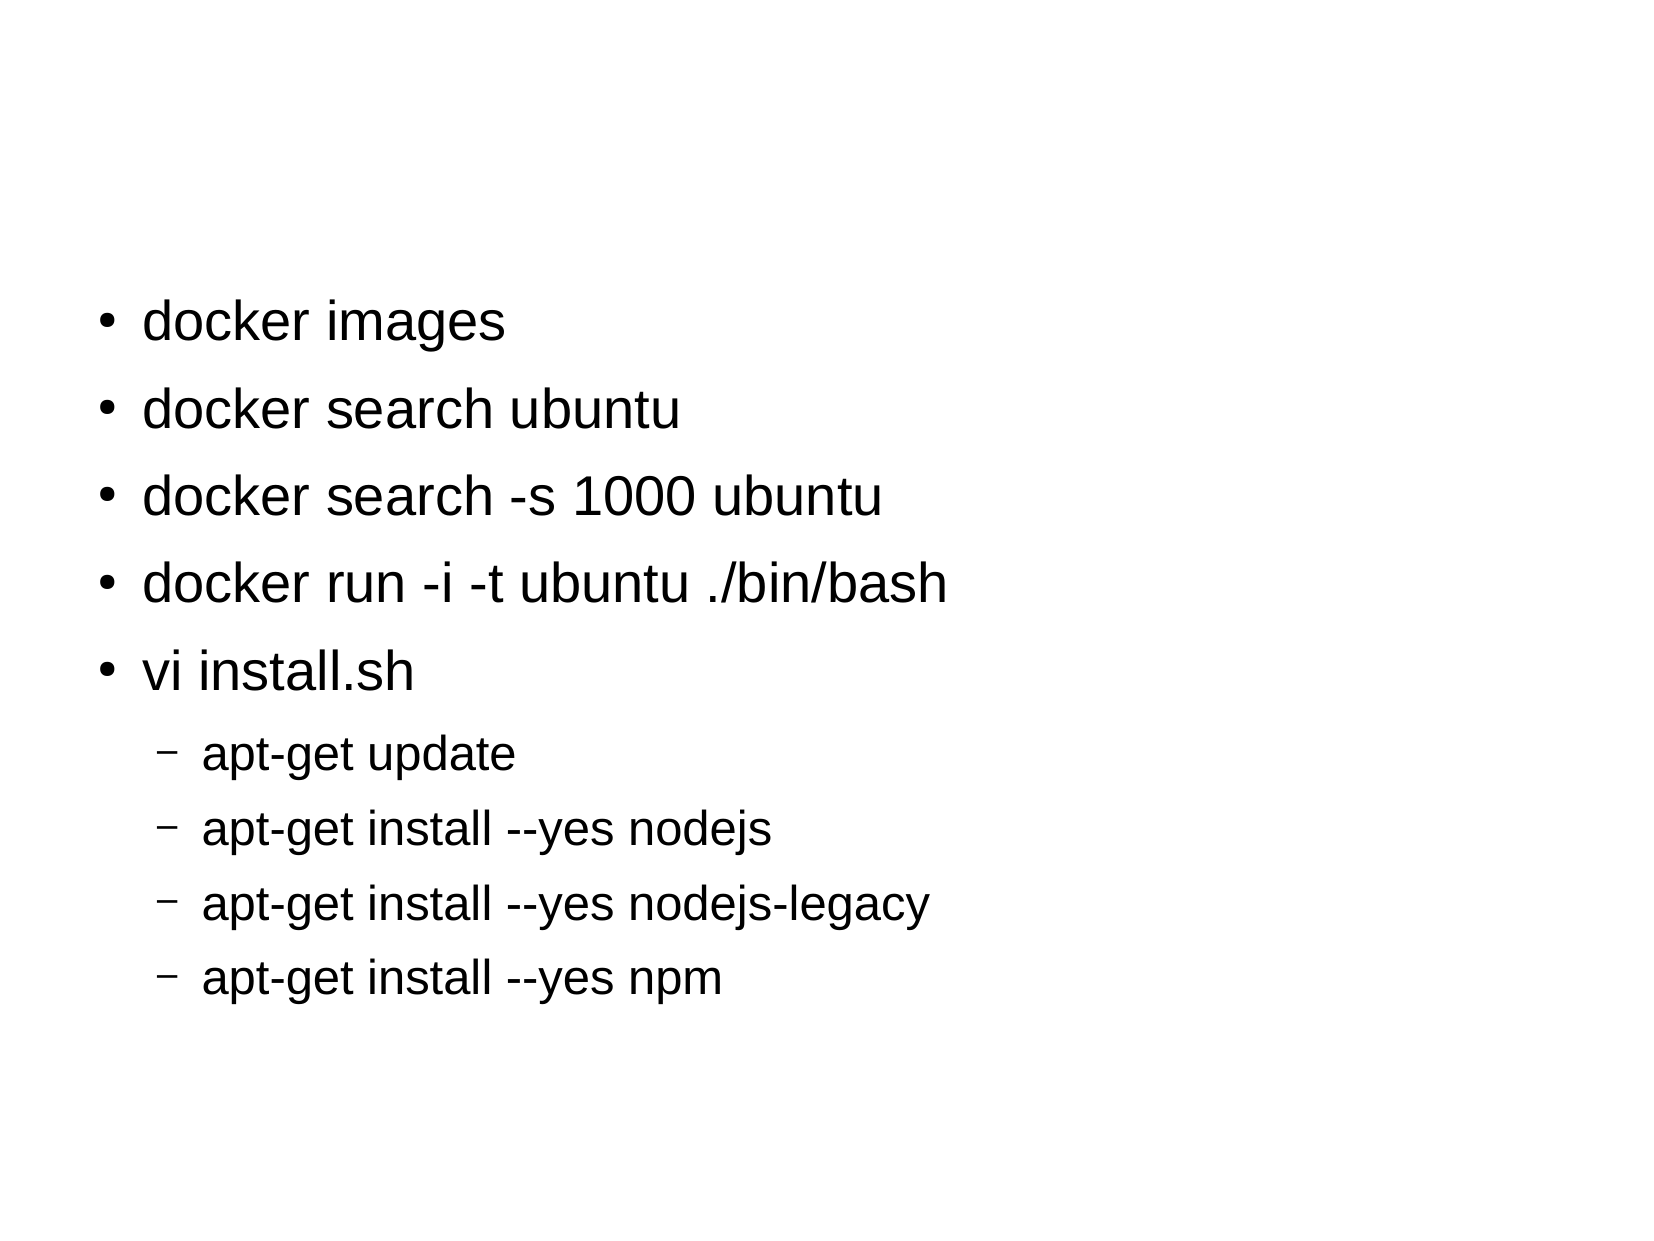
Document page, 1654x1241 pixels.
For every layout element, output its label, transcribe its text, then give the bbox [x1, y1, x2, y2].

list docker images docker search ubuntu docker search -s 1000 ubuntu docker run -i -t ubuntu ./bin/bash vi install.sh apt-get update apt-get install --yes nodejs apt-get install --yes nodejs-legacy apt-get install --yes npm [82, 290, 1571, 1010]
